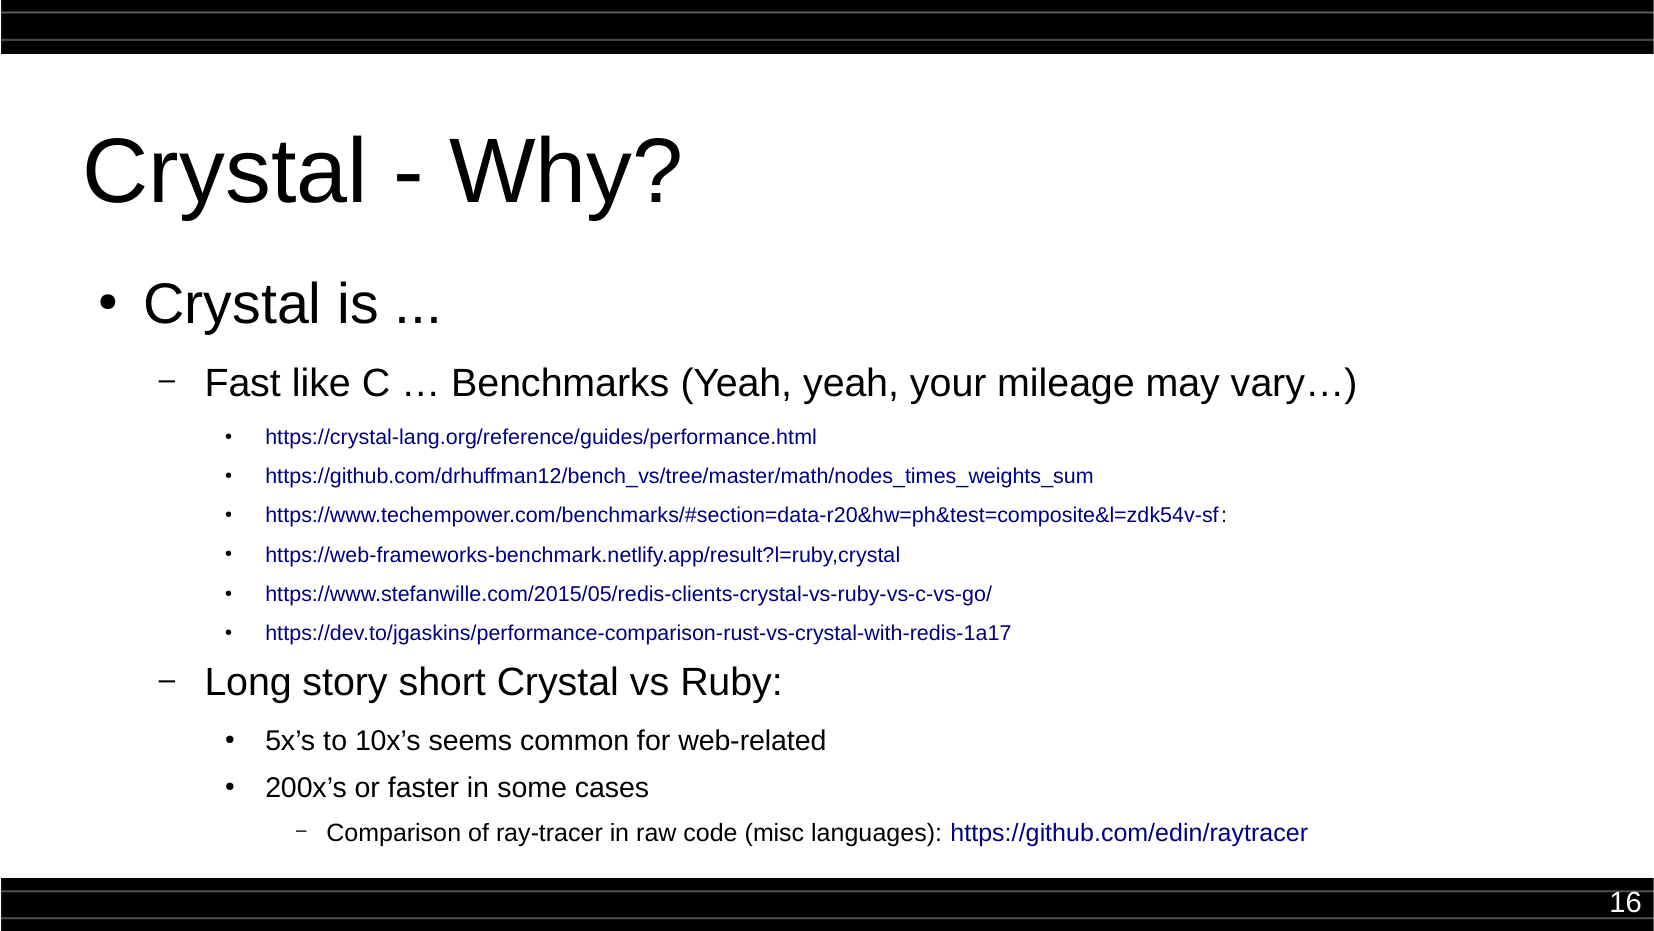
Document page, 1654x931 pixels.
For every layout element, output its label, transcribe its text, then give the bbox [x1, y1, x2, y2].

title Crystal - Why? [82, 92, 1571, 249]
picture [1, 0, 1654, 54]
picture [1, 878, 1654, 931]
list Crystal is ... Fast like C … Benchmarks (Yeah, yeah, your mileage may vary…) https://crystal-lang.org/reference/guides/performance.html https://github.com/drhuffman12/bench_vs/tree/master/math/nodes_times_weights_sum https://www.techempower.com/benchmarks/#section=data-r20&hw=ph&test=composite&l=zdk54v-sf: https://web-frameworks-benchmark.netlify.app/result?l=ruby,crystal https://www.stefanwille.com/2015/05/redis-clients-crystal-vs-ruby-vs-c-vs-go/ https://dev.to/jgaskins/performance-comparison-rust-vs-crystal-with-redis-1a17 Long story short Crystal vs Ruby: 5x’s to 10x’s seems common for web-related 200x’s or faster in some cases Comparison of ray-tracer in raw code (misc languages): https://github.com/edin/raytracer [82, 271, 1571, 851]
